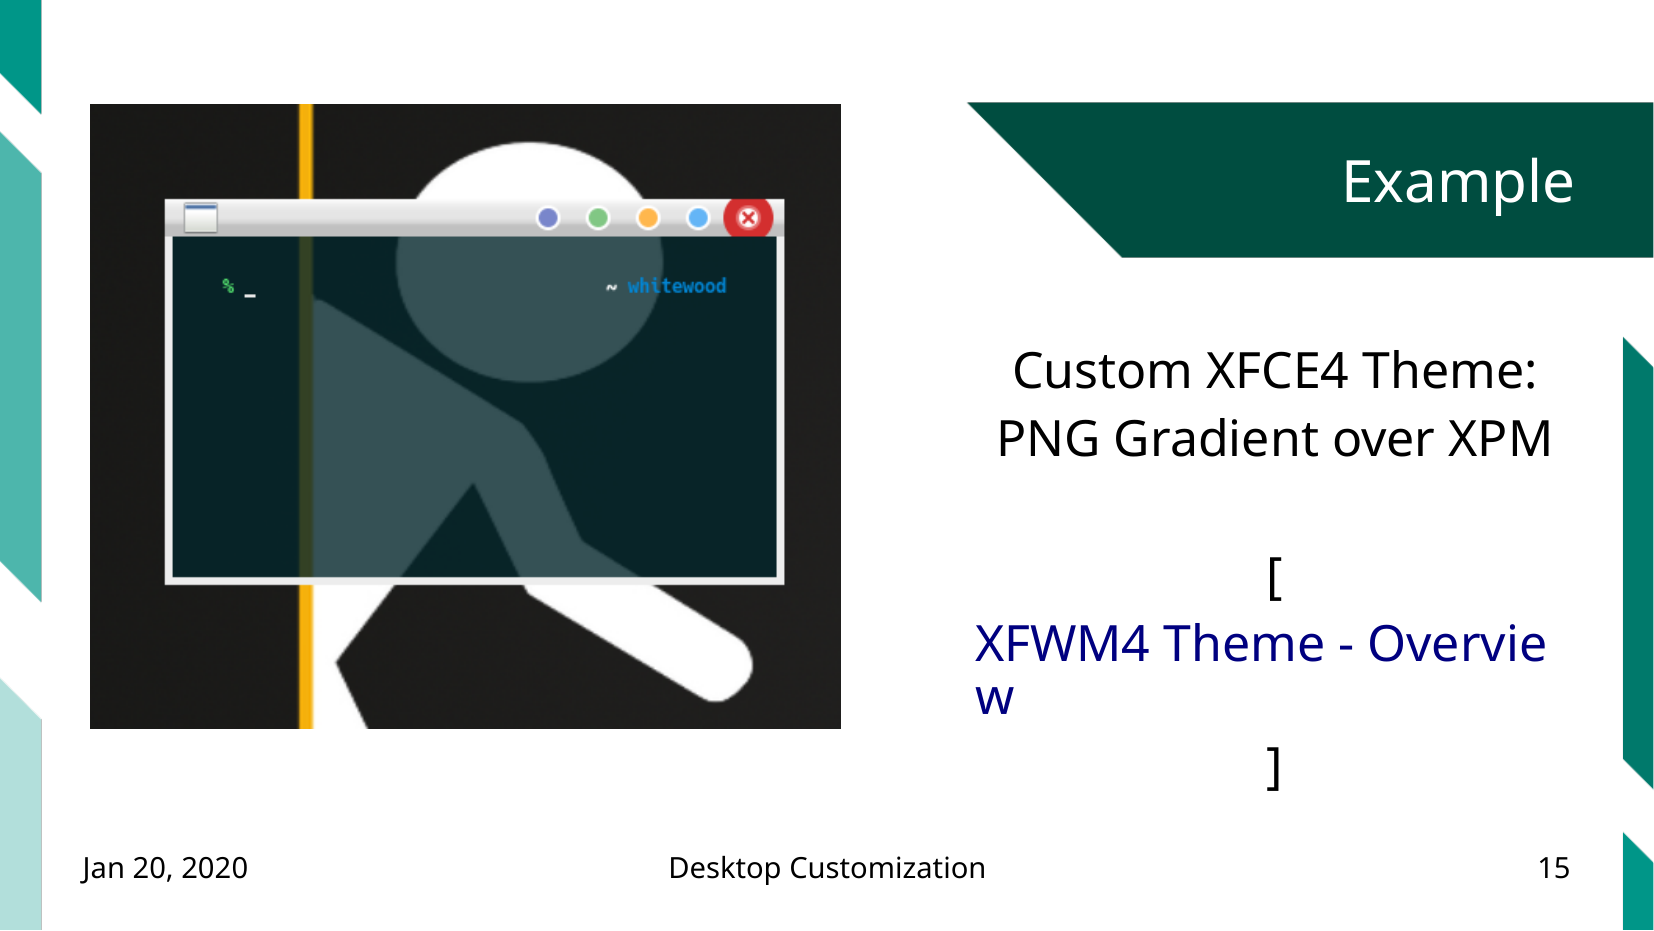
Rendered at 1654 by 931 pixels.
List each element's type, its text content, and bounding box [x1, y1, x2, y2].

subtitle Custom XFCE4 Theme: PNG Gradient over XPM [XFWM4 Theme - Overview] [975, 270, 1576, 810]
title Example [1050, 105, 1576, 256]
picture [0, 0, 1654, 930]
